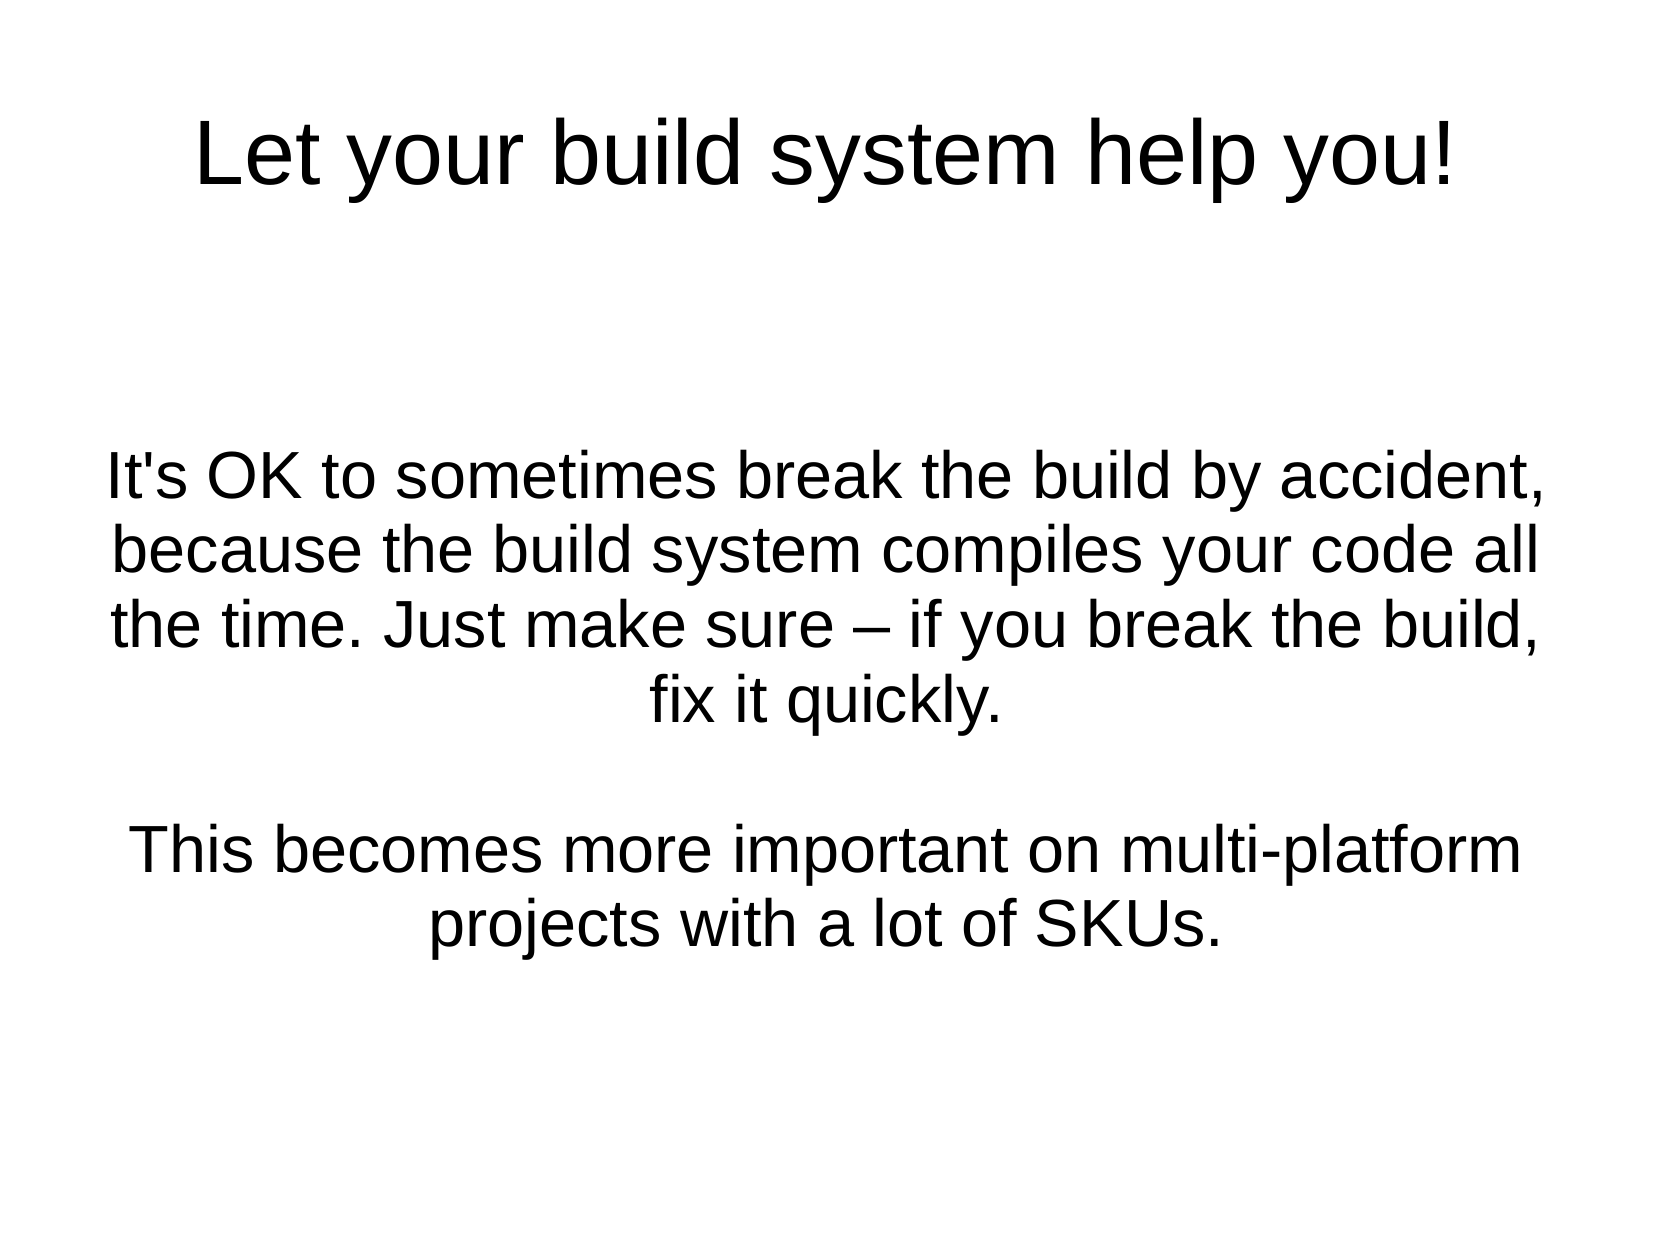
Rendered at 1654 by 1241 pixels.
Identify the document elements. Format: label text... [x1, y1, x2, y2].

subtitle It's OK to sometimes break the build by accident, because the build system compiles your code all the time. Just make sure – if you break the build, fix it quickly. This becomes more important on multi-platform projects with a lot of SKUs. [82, 297, 1571, 1102]
title Let your build system help you! [82, 56, 1571, 250]
